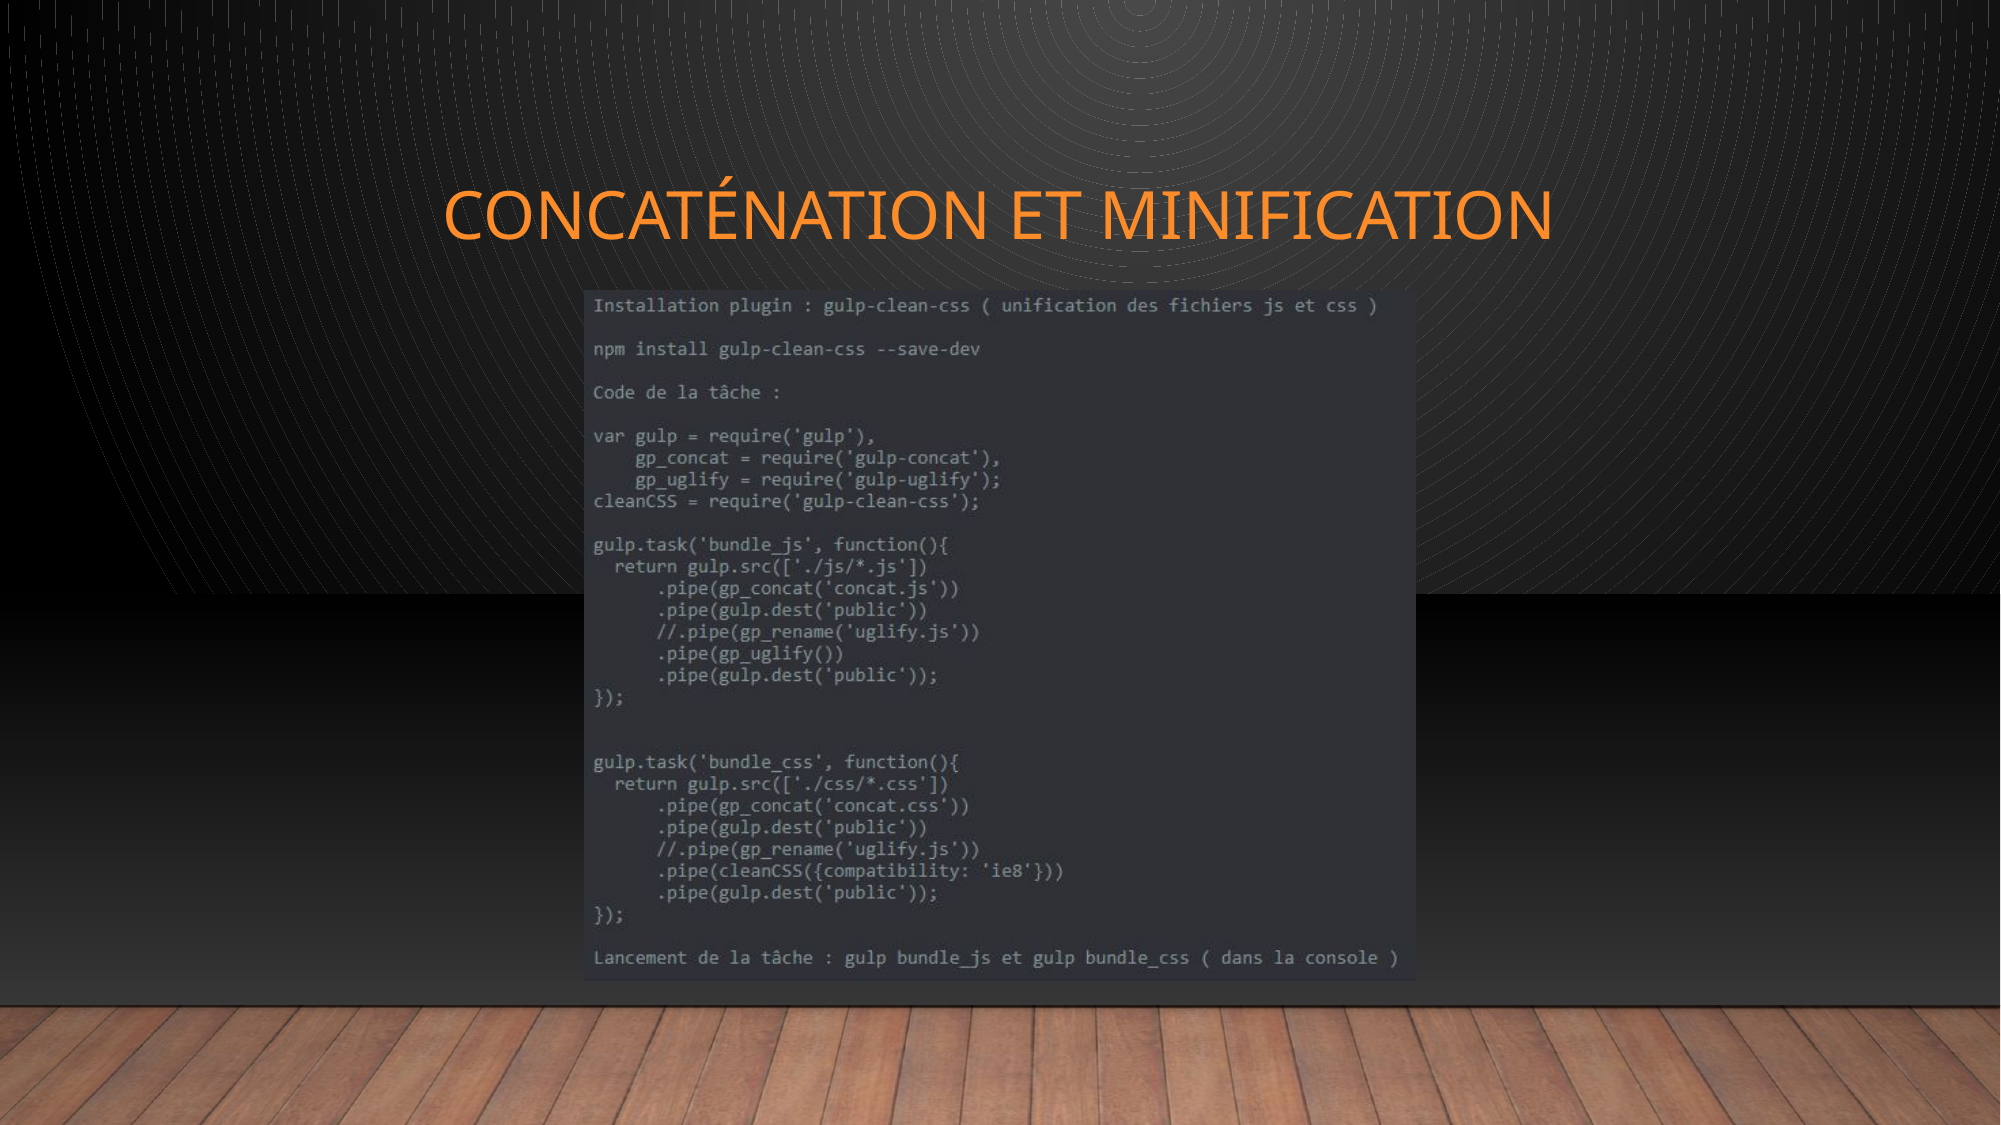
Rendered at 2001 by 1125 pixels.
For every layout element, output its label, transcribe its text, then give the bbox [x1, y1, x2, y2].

title Concaténation et minification [238, 131, 1763, 305]
picture [584, 291, 1416, 983]
